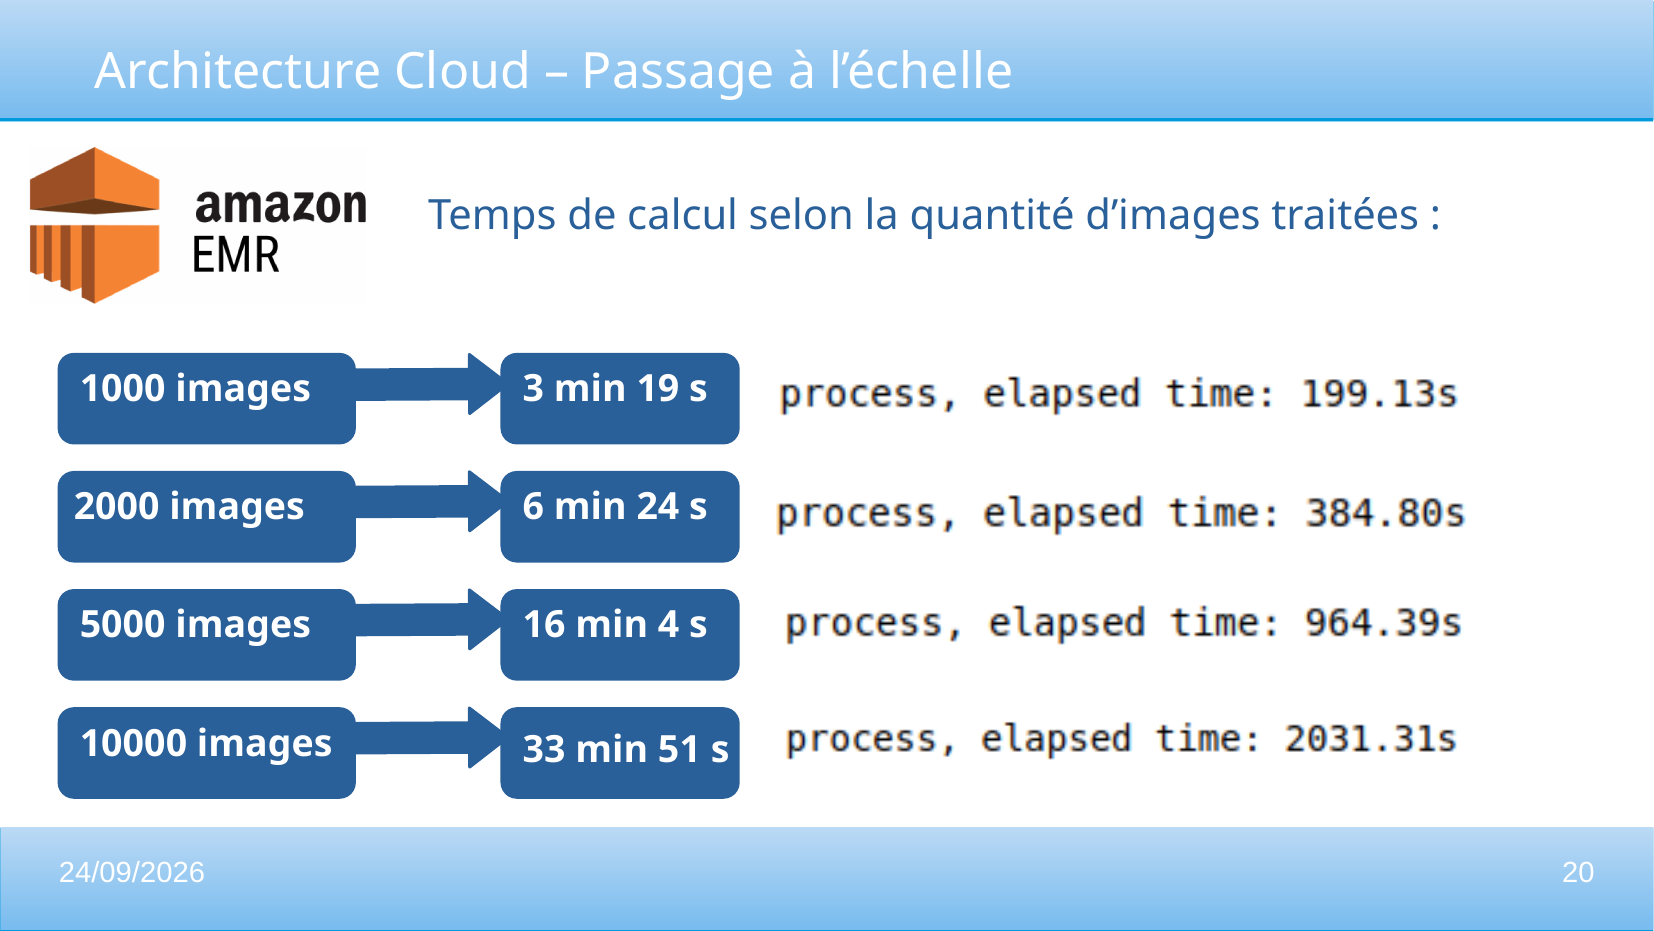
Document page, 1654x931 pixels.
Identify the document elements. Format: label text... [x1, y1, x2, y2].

picture [767, 596, 1477, 650]
picture [767, 708, 1477, 775]
text_box 16 min 4 s [507, 590, 827, 650]
text_box 5000 images [64, 590, 384, 650]
text_box [354, 707, 739, 798]
text_box [59, 358, 355, 443]
title Architecture Cloud – Passage à l’échelle [59, 29, 1595, 108]
text_box [354, 589, 739, 680]
text_box 3 min 19 s [507, 354, 760, 414]
text_box [354, 354, 739, 443]
text_box [59, 532, 355, 562]
text_box 1000 images [64, 354, 384, 414]
picture [29, 147, 366, 304]
text_box [354, 471, 739, 562]
text_box Temps de calcul selon la quantité d’images traitées : [413, 177, 1565, 260]
picture [767, 483, 1485, 552]
text_box [59, 594, 355, 680]
text_box 33 min 51 s [507, 715, 827, 775]
text_box 2000 images [59, 472, 378, 532]
text_box [59, 712, 355, 798]
picture [760, 354, 1477, 434]
text_box 6 min 24 s [507, 472, 827, 532]
text_box 10000 images [64, 708, 384, 768]
